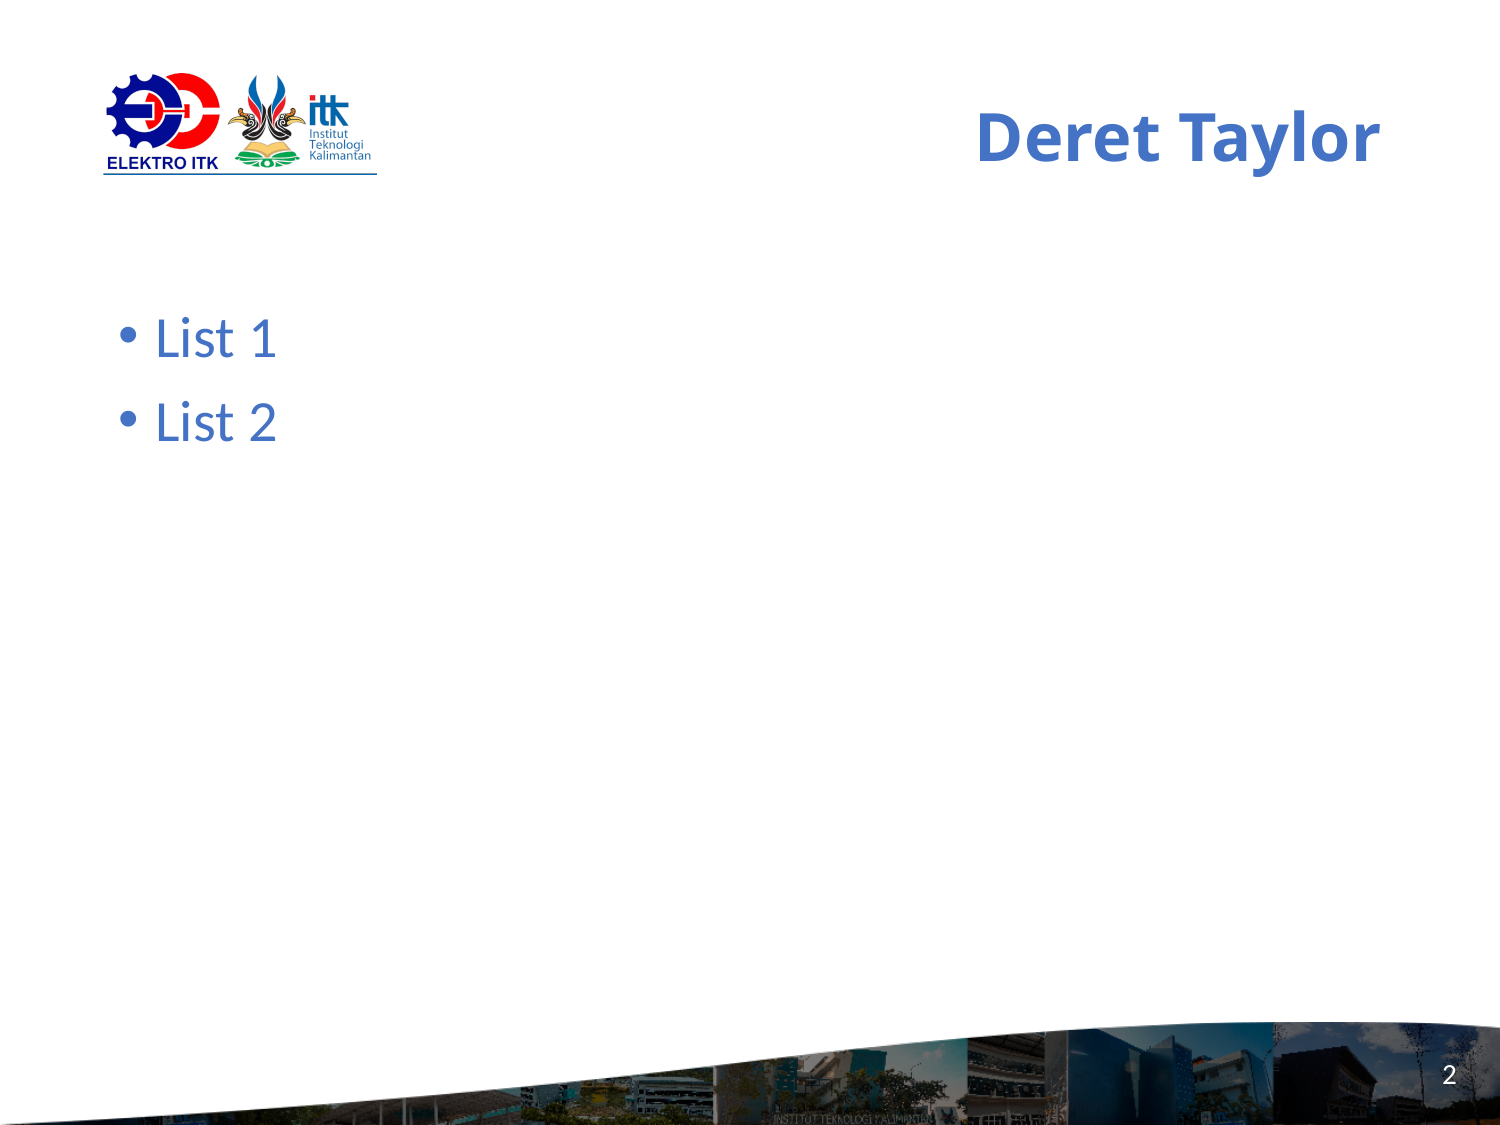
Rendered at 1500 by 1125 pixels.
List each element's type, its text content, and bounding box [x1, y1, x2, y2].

picture [103, 73, 377, 184]
list List 1 List 2 [103, 299, 1397, 1014]
picture [0, 1022, 1500, 1125]
title Deret Taylor [580, 21, 1397, 184]
